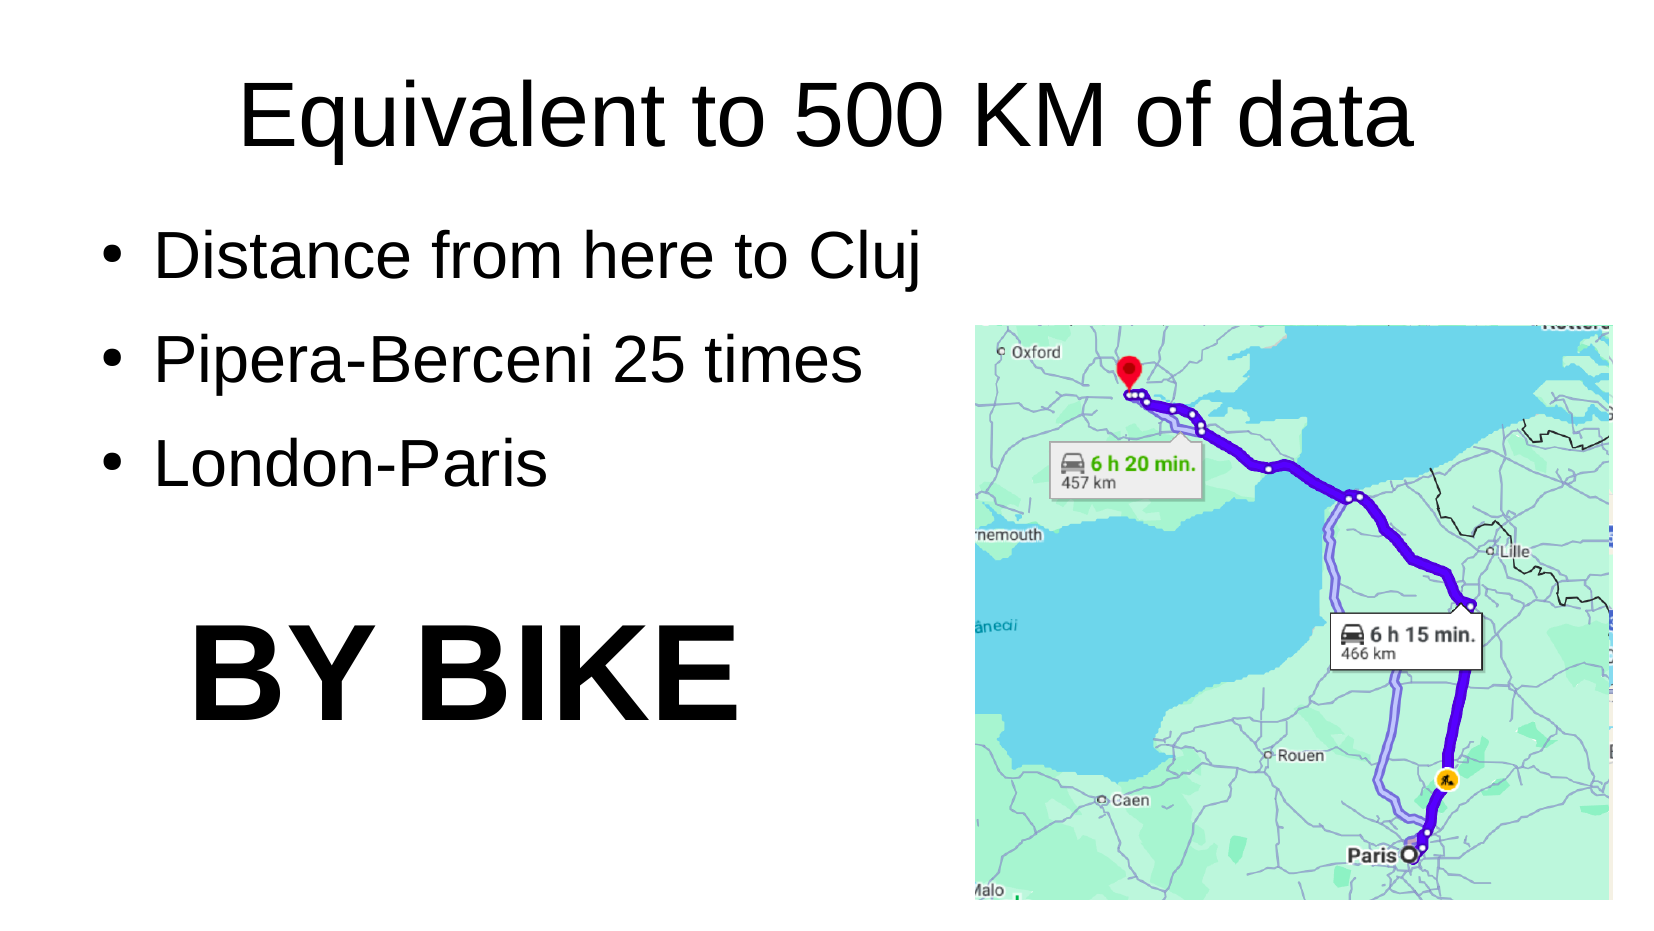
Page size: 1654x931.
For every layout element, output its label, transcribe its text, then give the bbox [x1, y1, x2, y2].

list Distance from here to Cluj Pipera-Berceni 25 times London-Paris [82, 217, 1571, 758]
text_box BY BIKE [150, 588, 780, 758]
title Equivalent to 500 KM of data [82, 37, 1571, 193]
picture [975, 325, 1613, 901]
